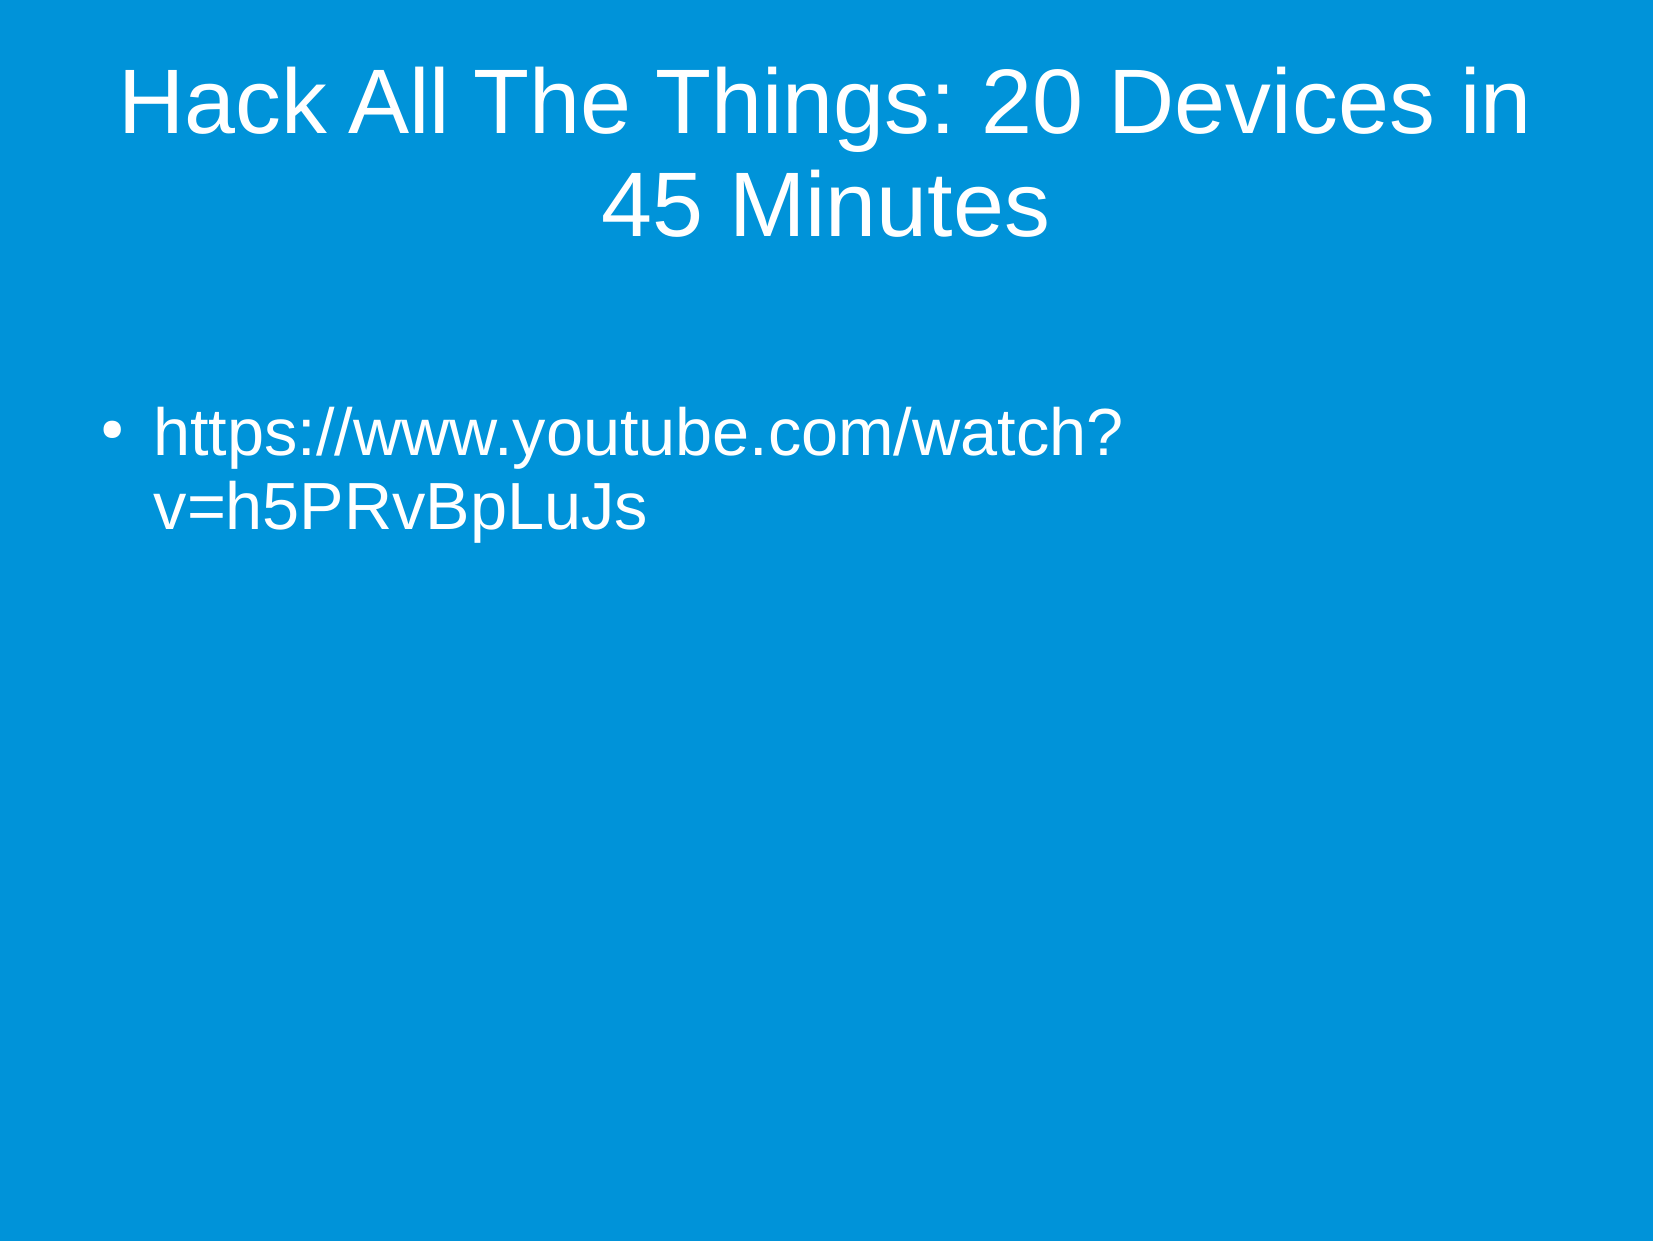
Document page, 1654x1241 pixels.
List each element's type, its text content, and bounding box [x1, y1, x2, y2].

title Hack All The Things: 20 Devices in 45 Minutes [82, 49, 1571, 257]
list https://www.youtube.com/watch?v=h5PRvBpLuJs [82, 290, 1571, 1010]
